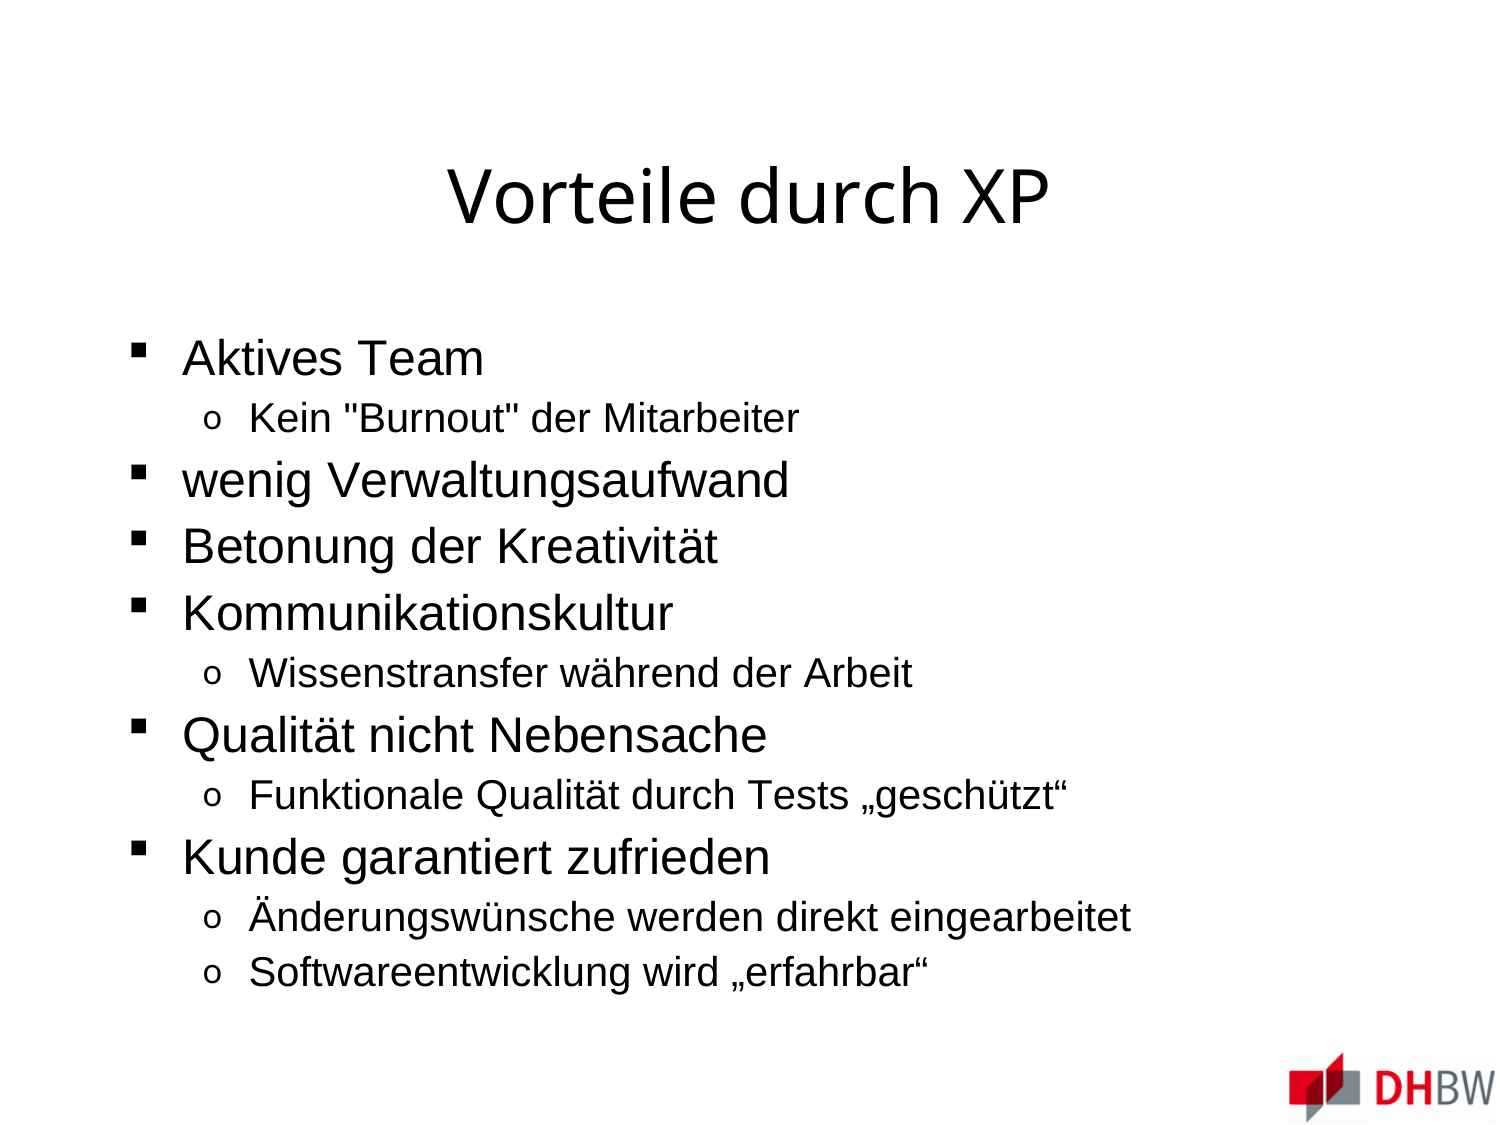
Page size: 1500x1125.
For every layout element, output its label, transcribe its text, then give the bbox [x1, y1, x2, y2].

picture [1288, 1051, 1496, 1124]
list Aktives Team Kein "Burnout" der Mitarbeiter wenig Verwaltungsaufwand Betonung der Kreativität Kommunikationskultur Wissenstransfer während der Arbeit Qualität nicht Nebensache Funktionale Qualität durch Tests „geschützt“ Kunde garantiert zufrieden Änderungswünsche werden direkt eingearbeitet Softwareentwicklung wird „erfahrbar“ [112, 324, 1388, 1051]
title Vorteile durch XP [112, 99, 1388, 288]
